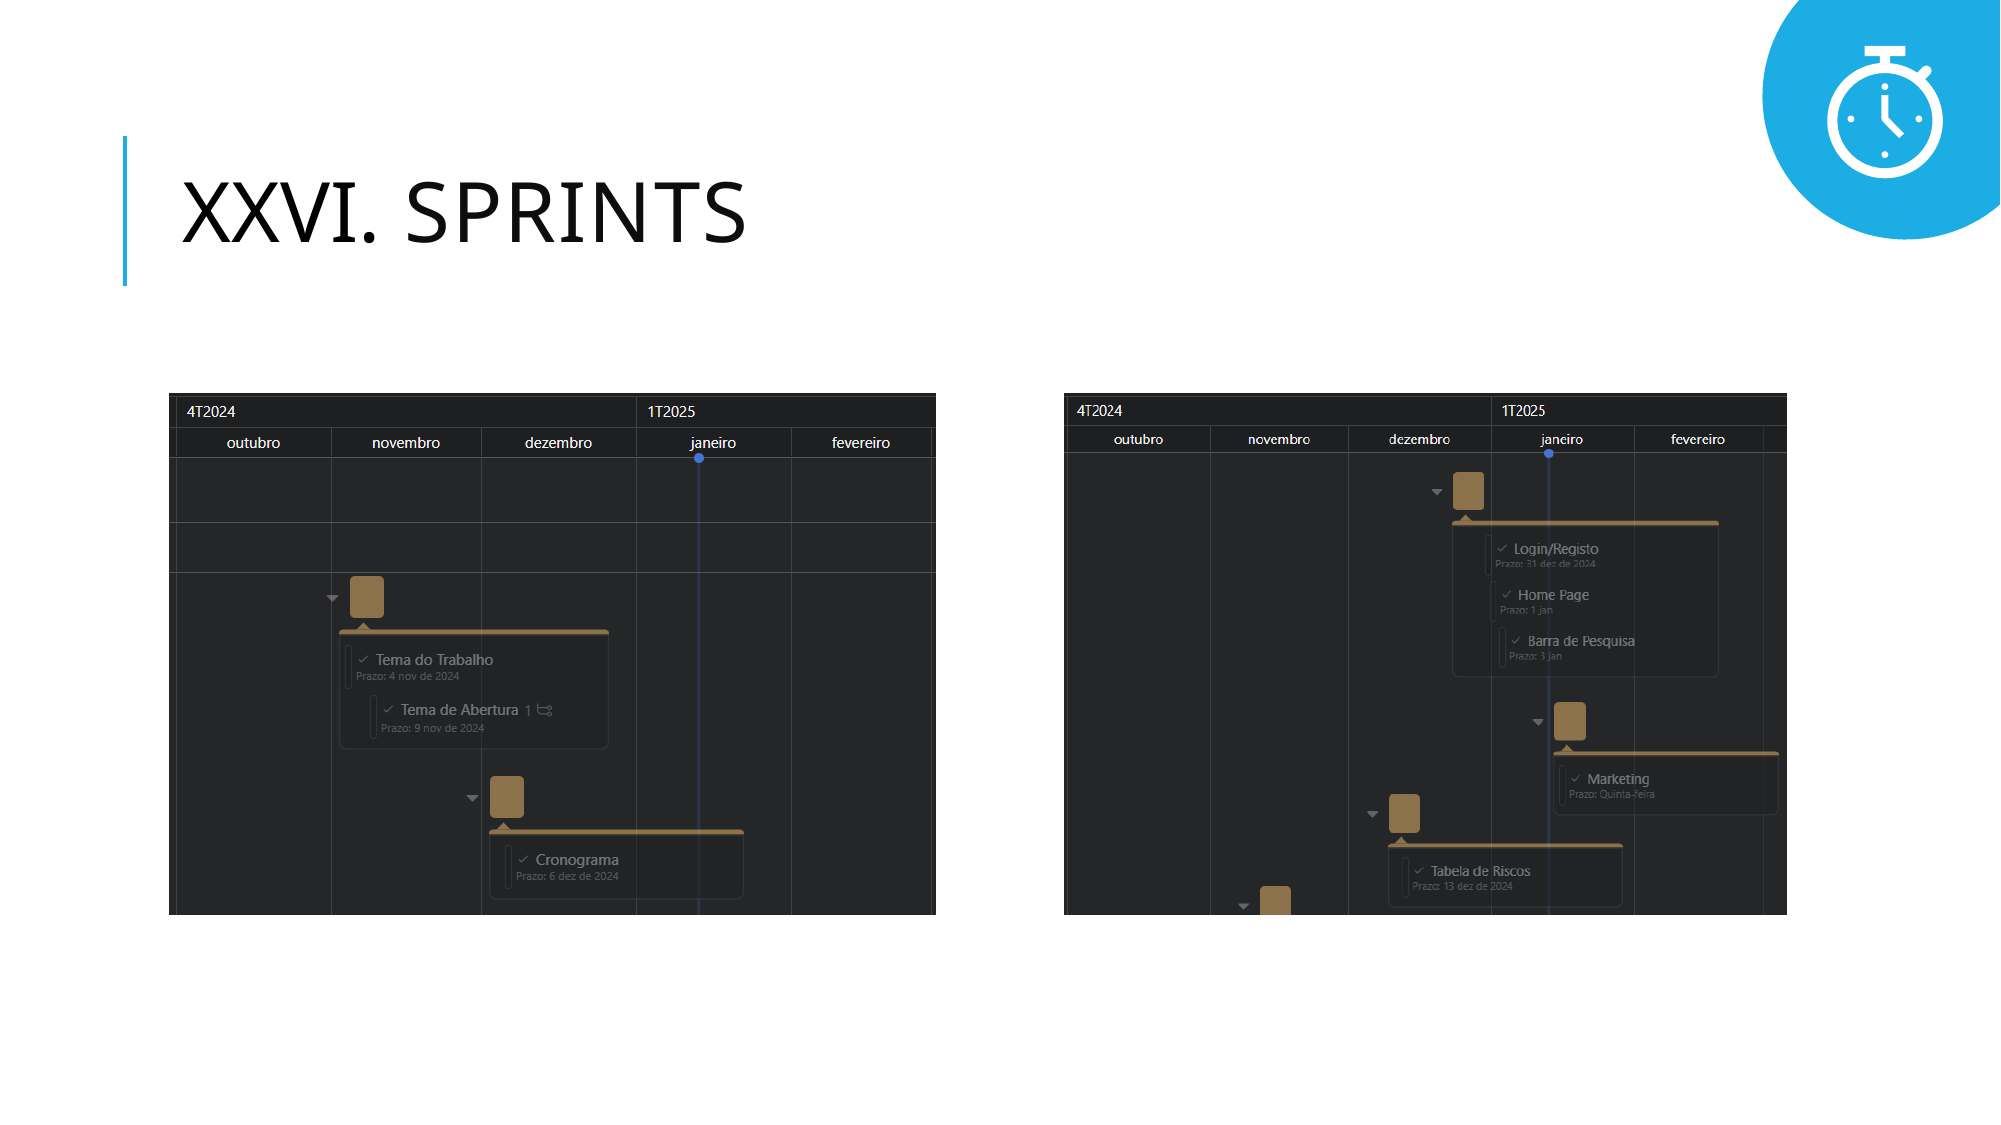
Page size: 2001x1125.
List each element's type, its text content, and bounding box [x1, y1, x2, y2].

picture [169, 393, 936, 915]
text_box [1762, 0, 2000, 240]
title Sprints [168, 96, 1763, 343]
picture [1064, 393, 1787, 915]
